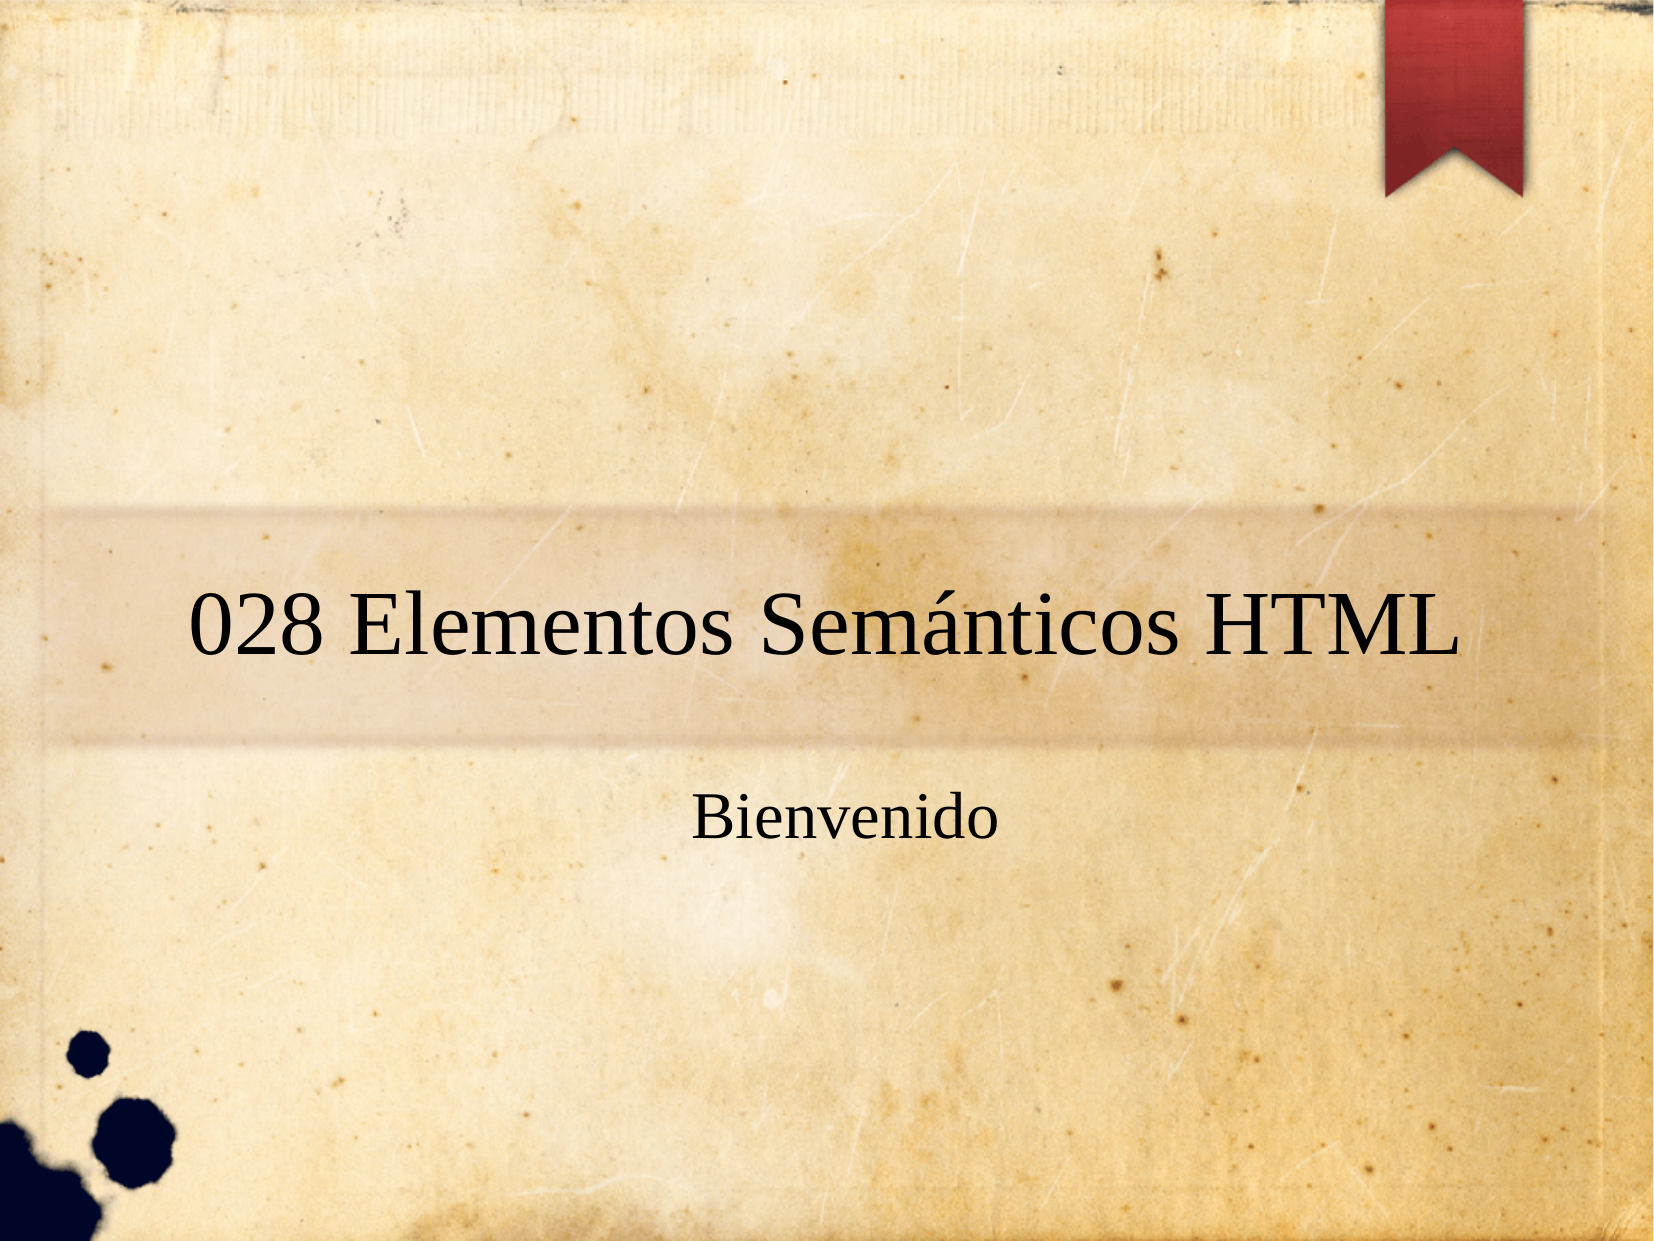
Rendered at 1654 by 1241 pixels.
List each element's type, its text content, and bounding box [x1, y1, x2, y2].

title 028 Elementos Semánticos HTML [82, 519, 1571, 727]
picture [0, 0, 1654, 1241]
list Bienvenido [82, 779, 1538, 1205]
